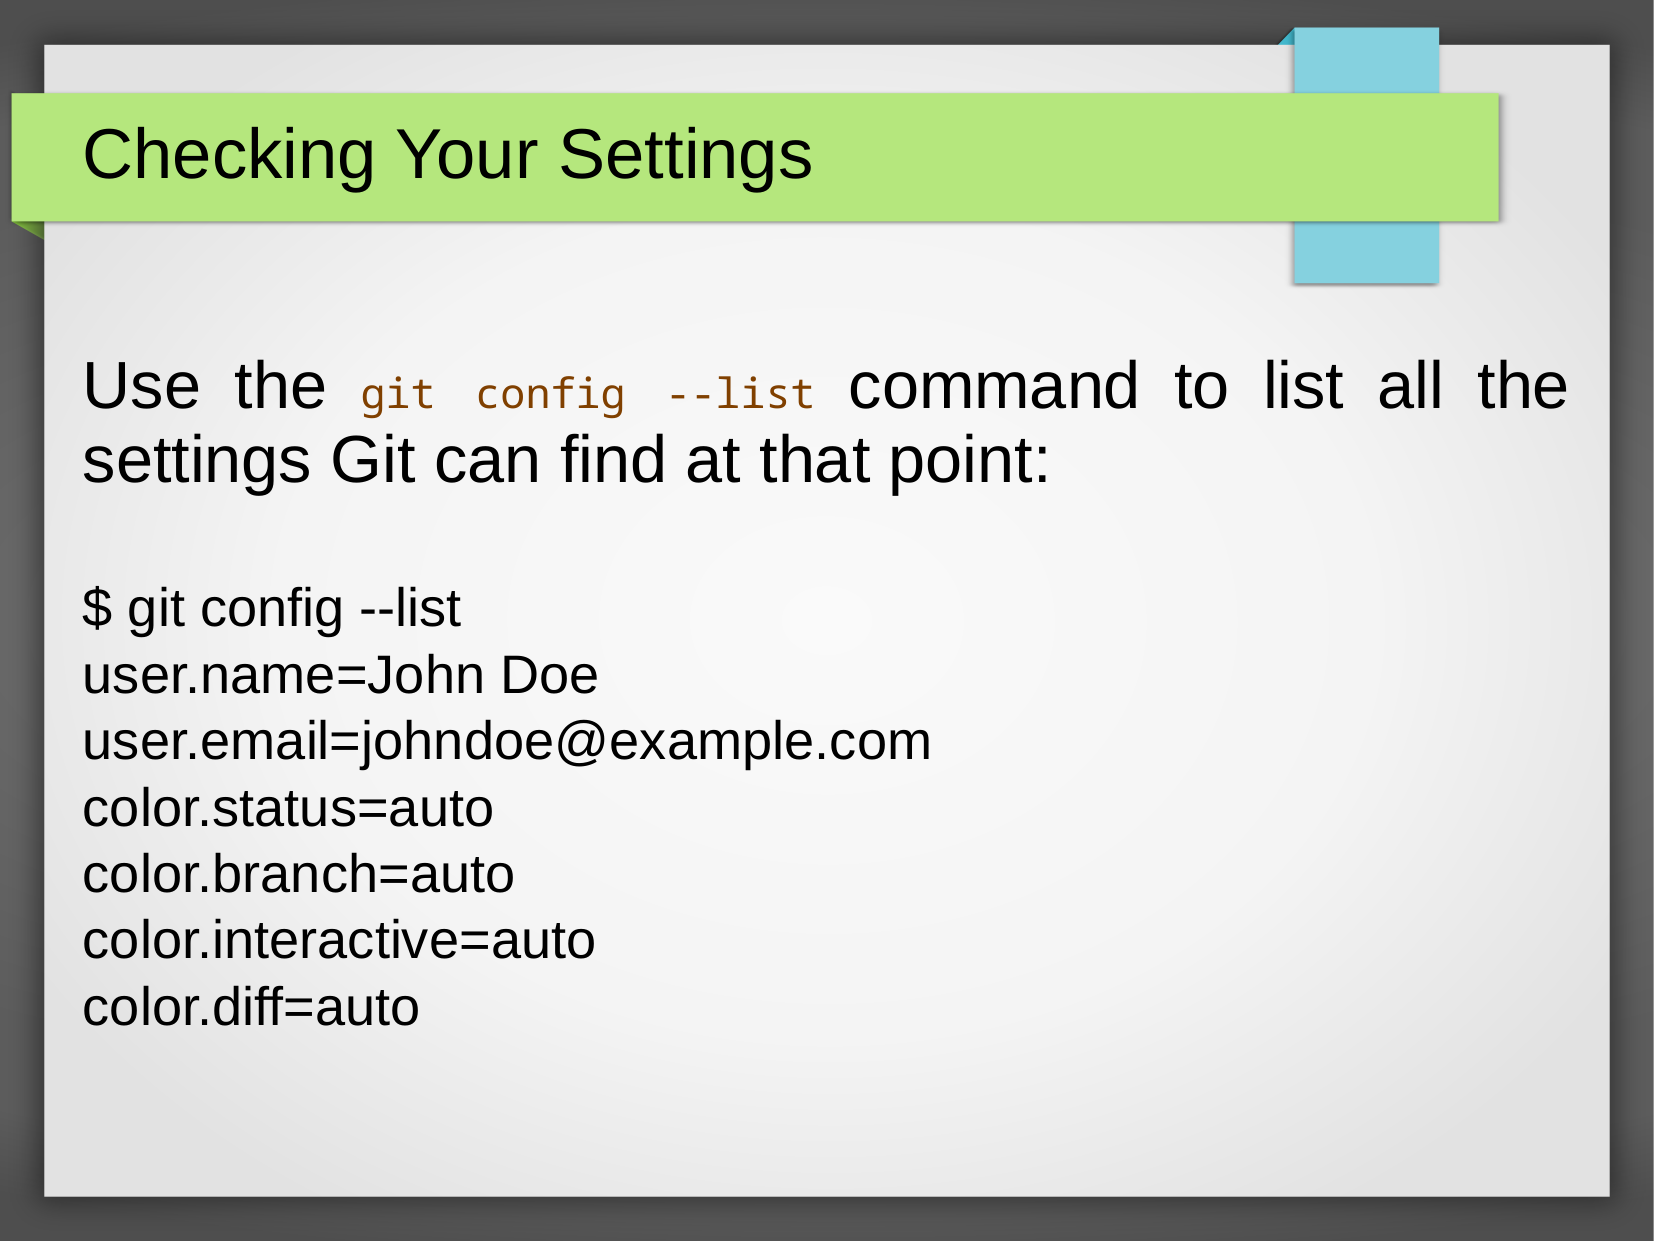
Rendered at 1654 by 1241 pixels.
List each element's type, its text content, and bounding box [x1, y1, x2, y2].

subtitle Use the git config --list command to list all the settings Git can find at that point: $ git config --list user.name=John Doe user.email=johndoe@example.com color.status=auto color.branch=auto color.interactive=auto color.diff=auto [82, 271, 1571, 1038]
picture [0, 0, 1654, 1241]
title Checking Your Settings [82, 94, 1264, 213]
